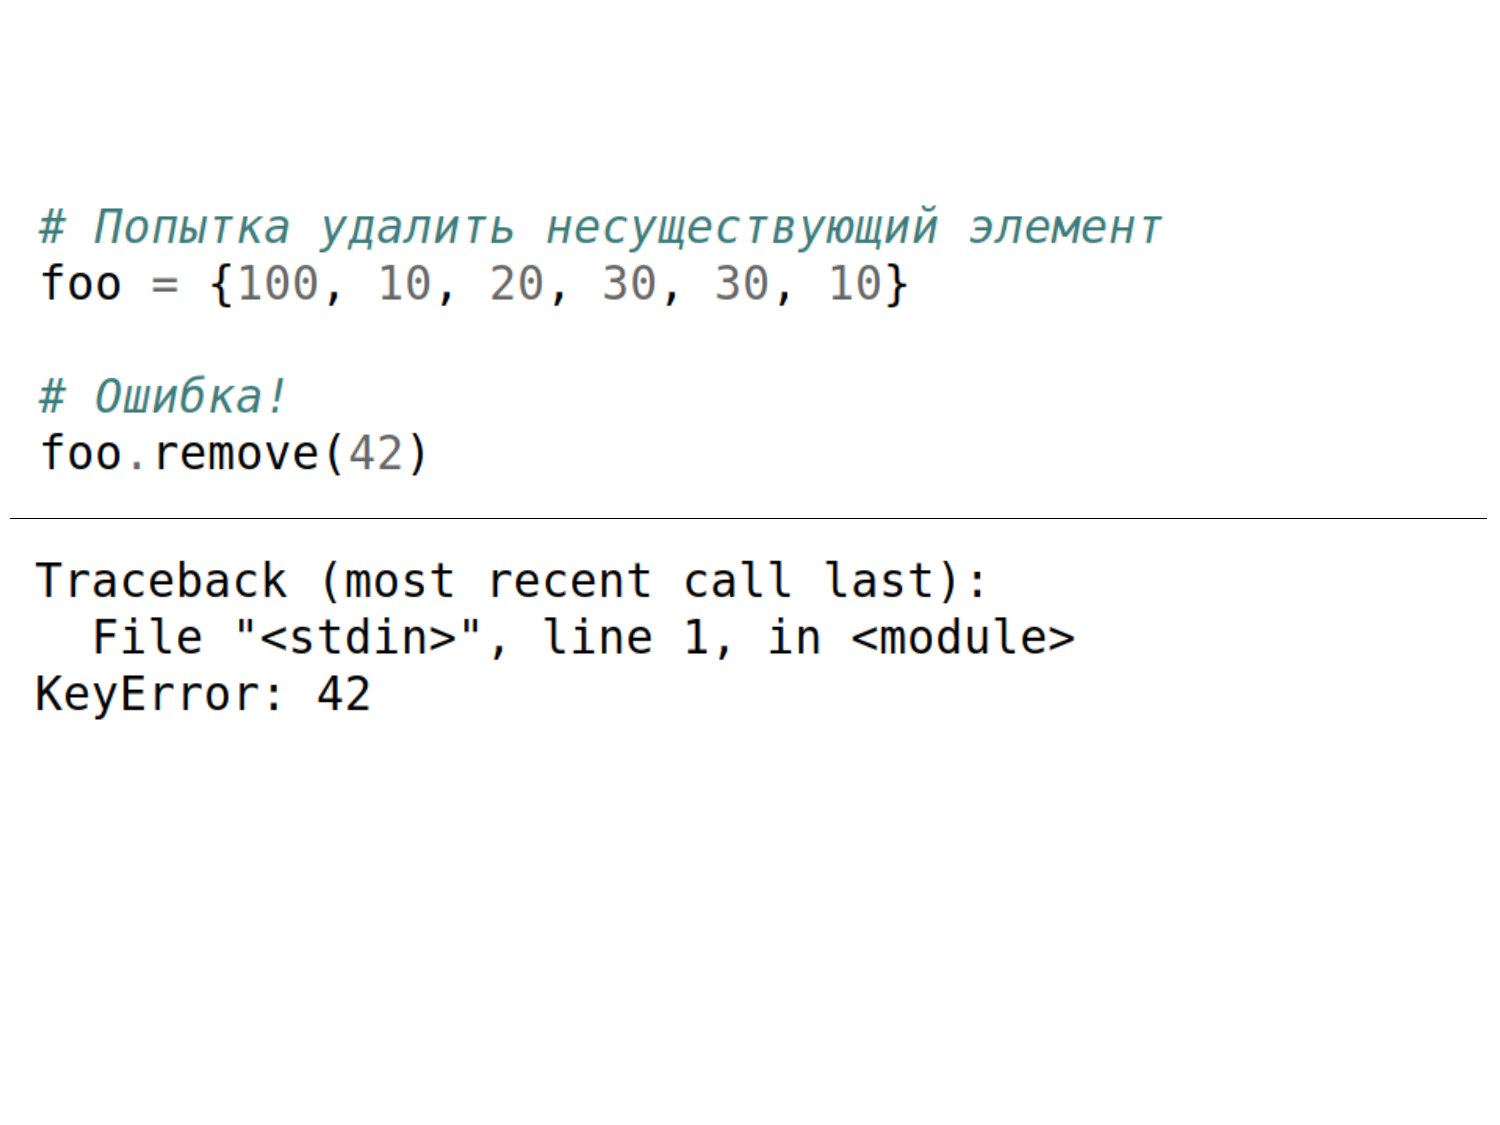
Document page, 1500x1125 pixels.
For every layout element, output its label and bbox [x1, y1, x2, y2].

picture [29, 193, 1174, 493]
picture [16, 547, 1090, 737]
